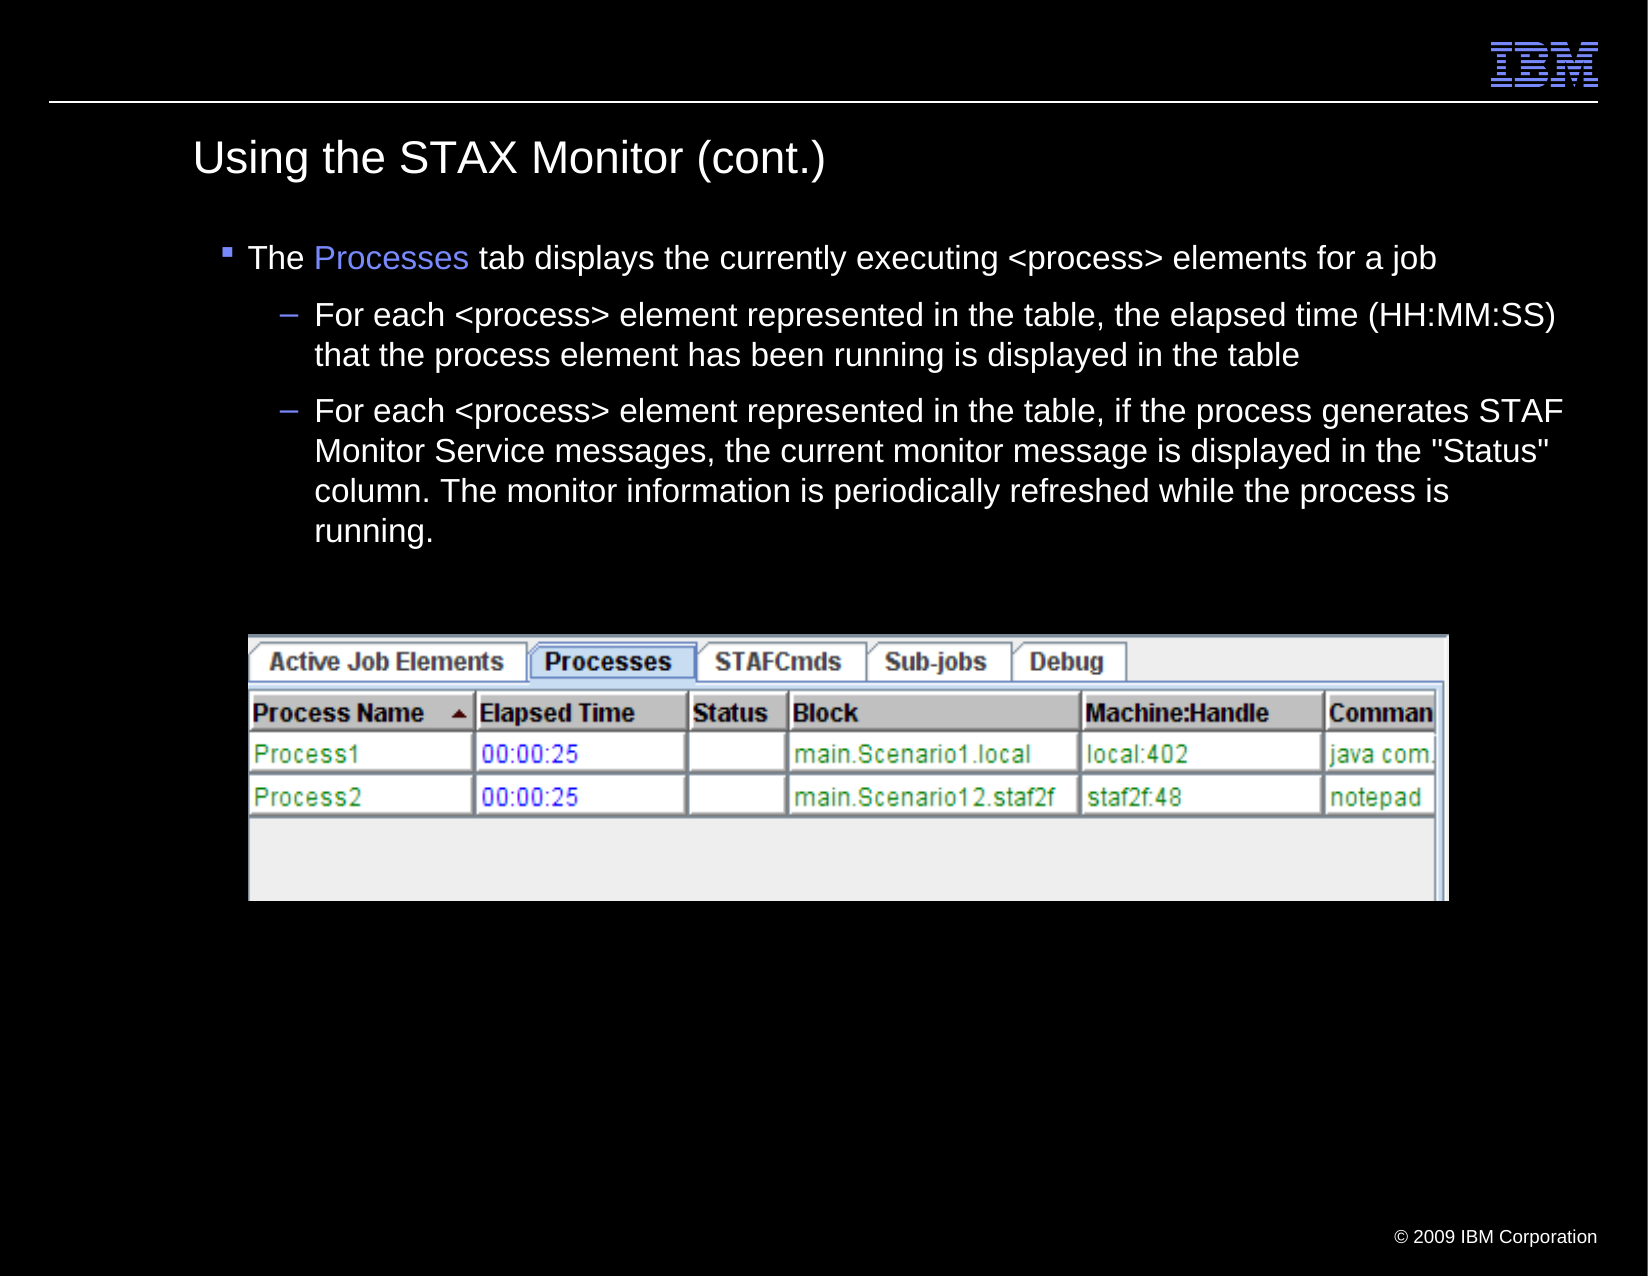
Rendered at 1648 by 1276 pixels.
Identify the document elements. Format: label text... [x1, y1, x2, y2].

picture [248, 634, 1449, 901]
picture [1491, 42, 1598, 87]
title Using the STAX Monitor (cont.) [175, 125, 1648, 219]
text_box The Processes tab displays the currently executing <process> elements for a job For each <process> element represented in the table, the elapsed time (HH:MM:SS) that the process element has been running is displayed in the table For each <process> element represented in the table, if the process generates STAF Monitor Service messages, the current monitor message is displayed in the "Status" column. The monitor information is periodically refreshed while the process is running. [219, 236, 1570, 601]
